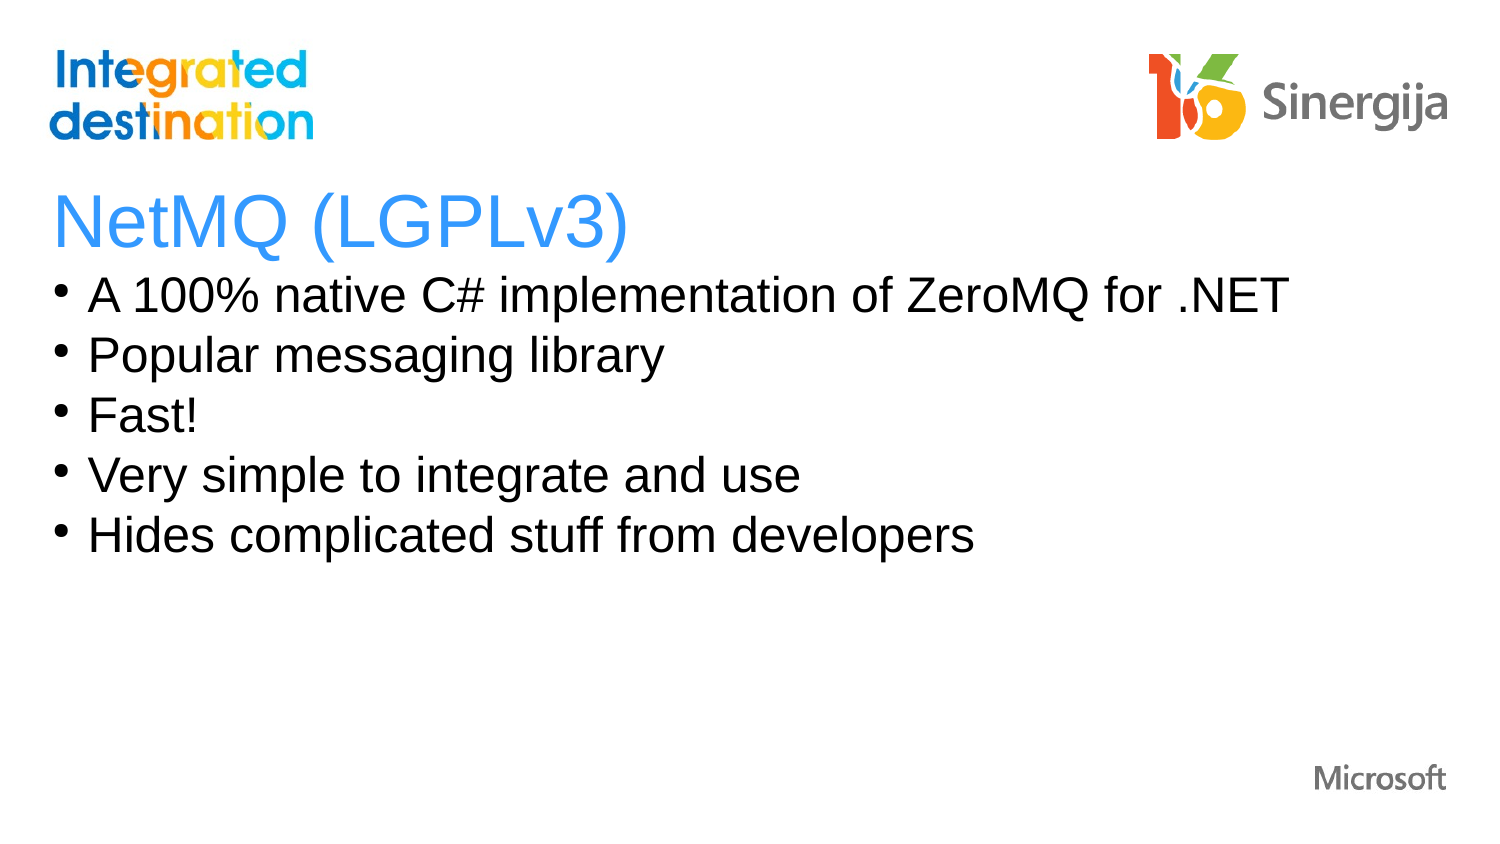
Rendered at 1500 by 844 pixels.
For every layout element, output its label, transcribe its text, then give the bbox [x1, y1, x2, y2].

picture [1149, 0, 1500, 140]
picture [0, 0, 313, 140]
picture [1315, 764, 1500, 844]
text_box NetMQ (LGPLv3) A 100% native C# implementation of ZeroMQ for .NET Popular messaging library Fast! Very simple to integrate and use Hides complicated stuff from developers [37, 165, 1439, 815]
